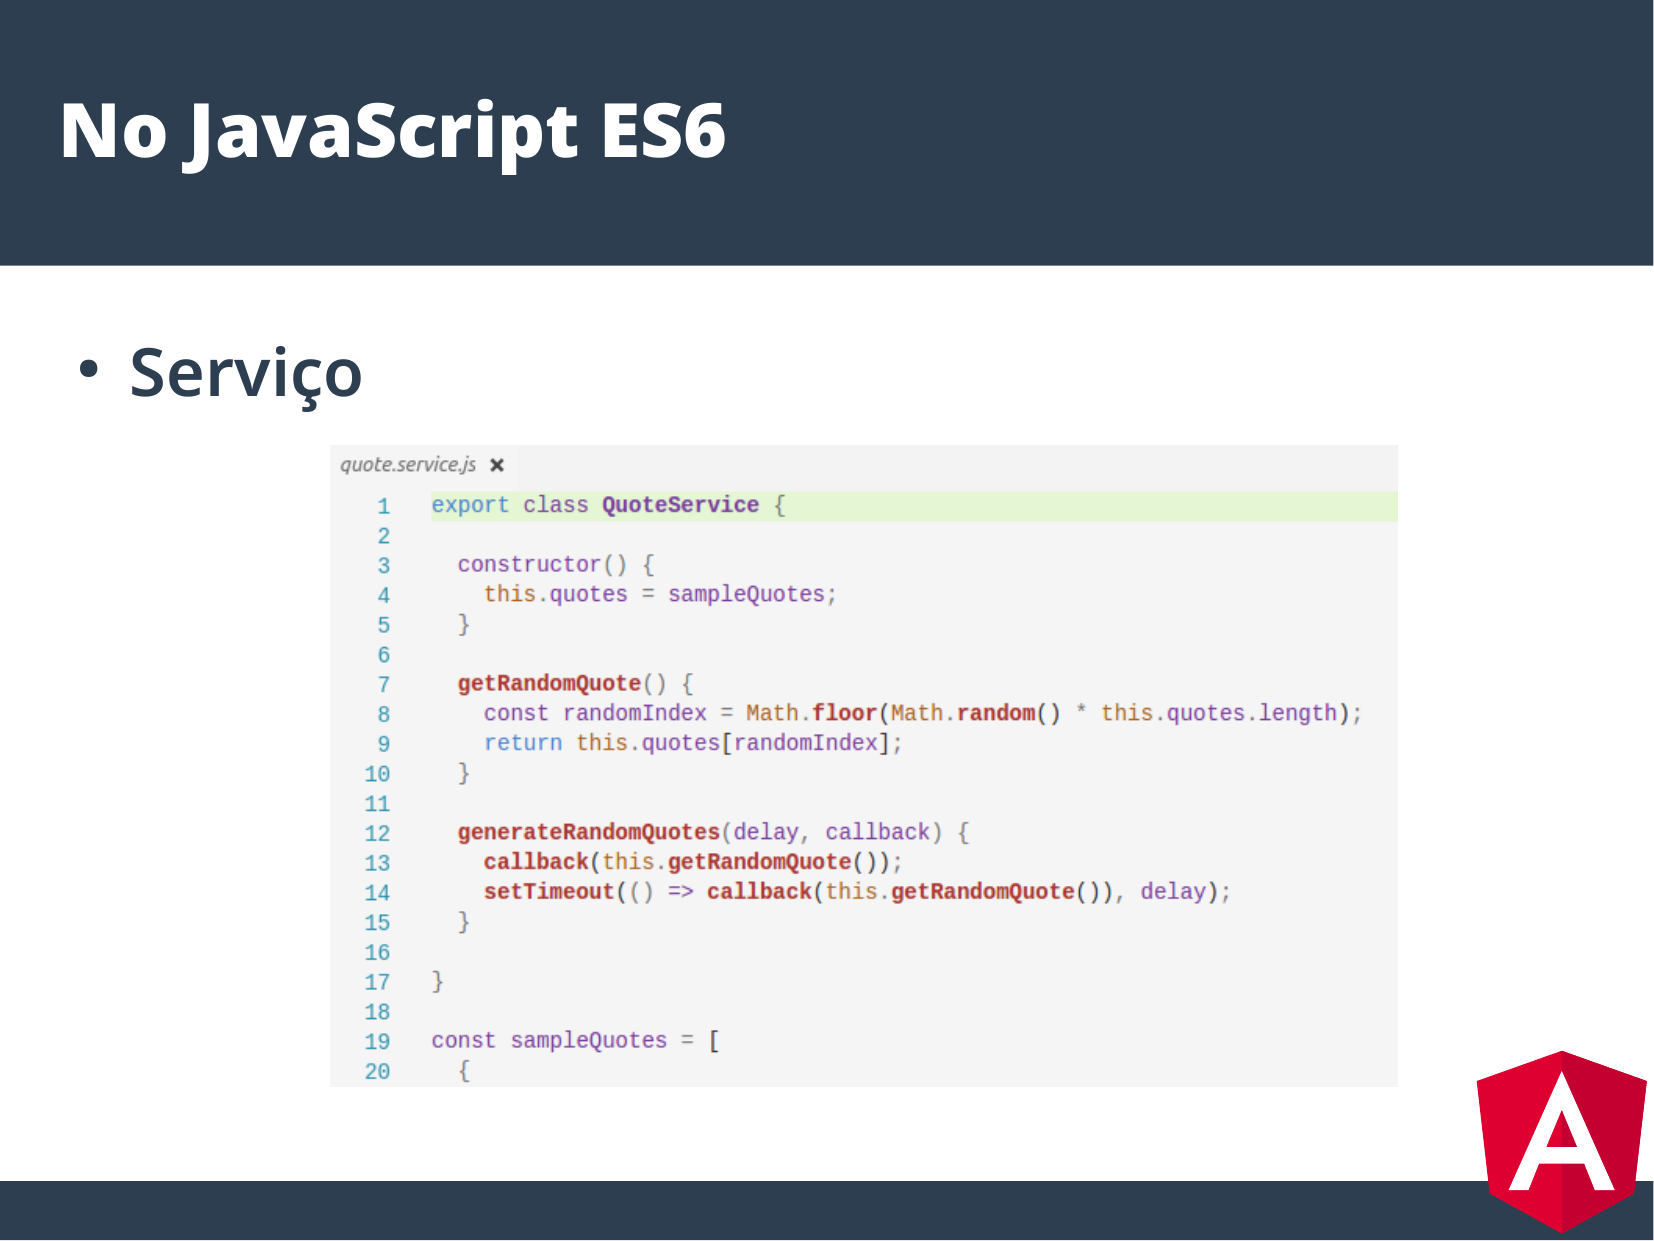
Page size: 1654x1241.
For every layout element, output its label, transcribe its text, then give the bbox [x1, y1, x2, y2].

title No JavaScript ES6 [59, 49, 1595, 207]
picture [1447, 1022, 1654, 1241]
picture [330, 445, 1398, 1087]
list Serviço [59, 324, 1595, 449]
